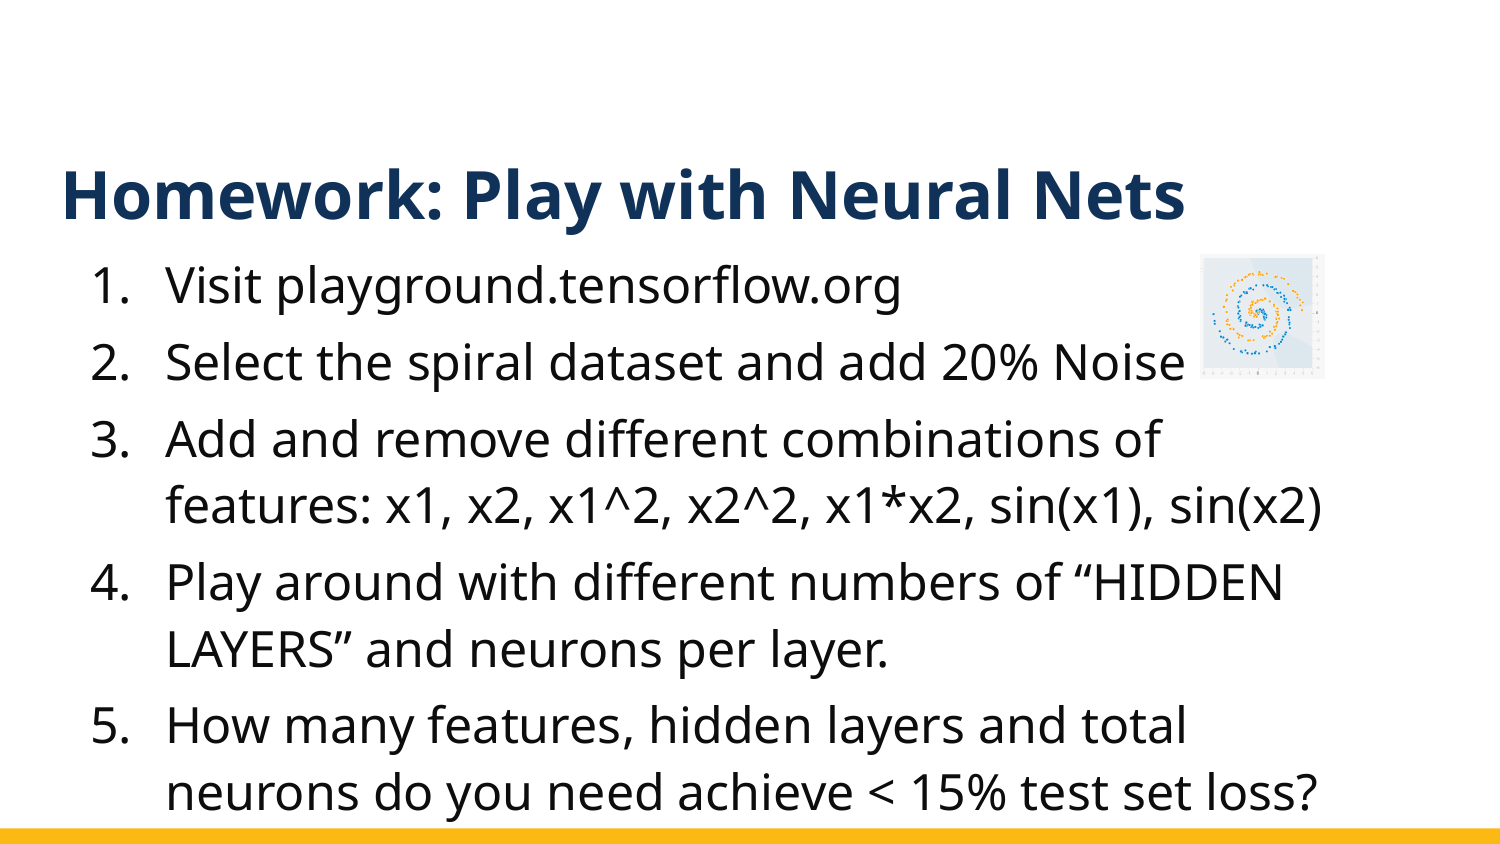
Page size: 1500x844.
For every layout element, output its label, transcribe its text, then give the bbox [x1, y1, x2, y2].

picture [1200, 254, 1325, 379]
title Homework: Play with Neural Nets [45, 0, 1470, 241]
text_box Visit playground.tensorflow.org Select the spiral dataset and add 20% Noise Add and remove different combinations of features: x1, x2, x1^2, x2^2, x1*x2, sin(x1), sin(x2) Play around with different numbers of “HIDDEN LAYERS” and neurons per layer. How many features, hidden layers and total neurons do you need achieve < 15% test set loss? [75, 161, 1372, 579]
